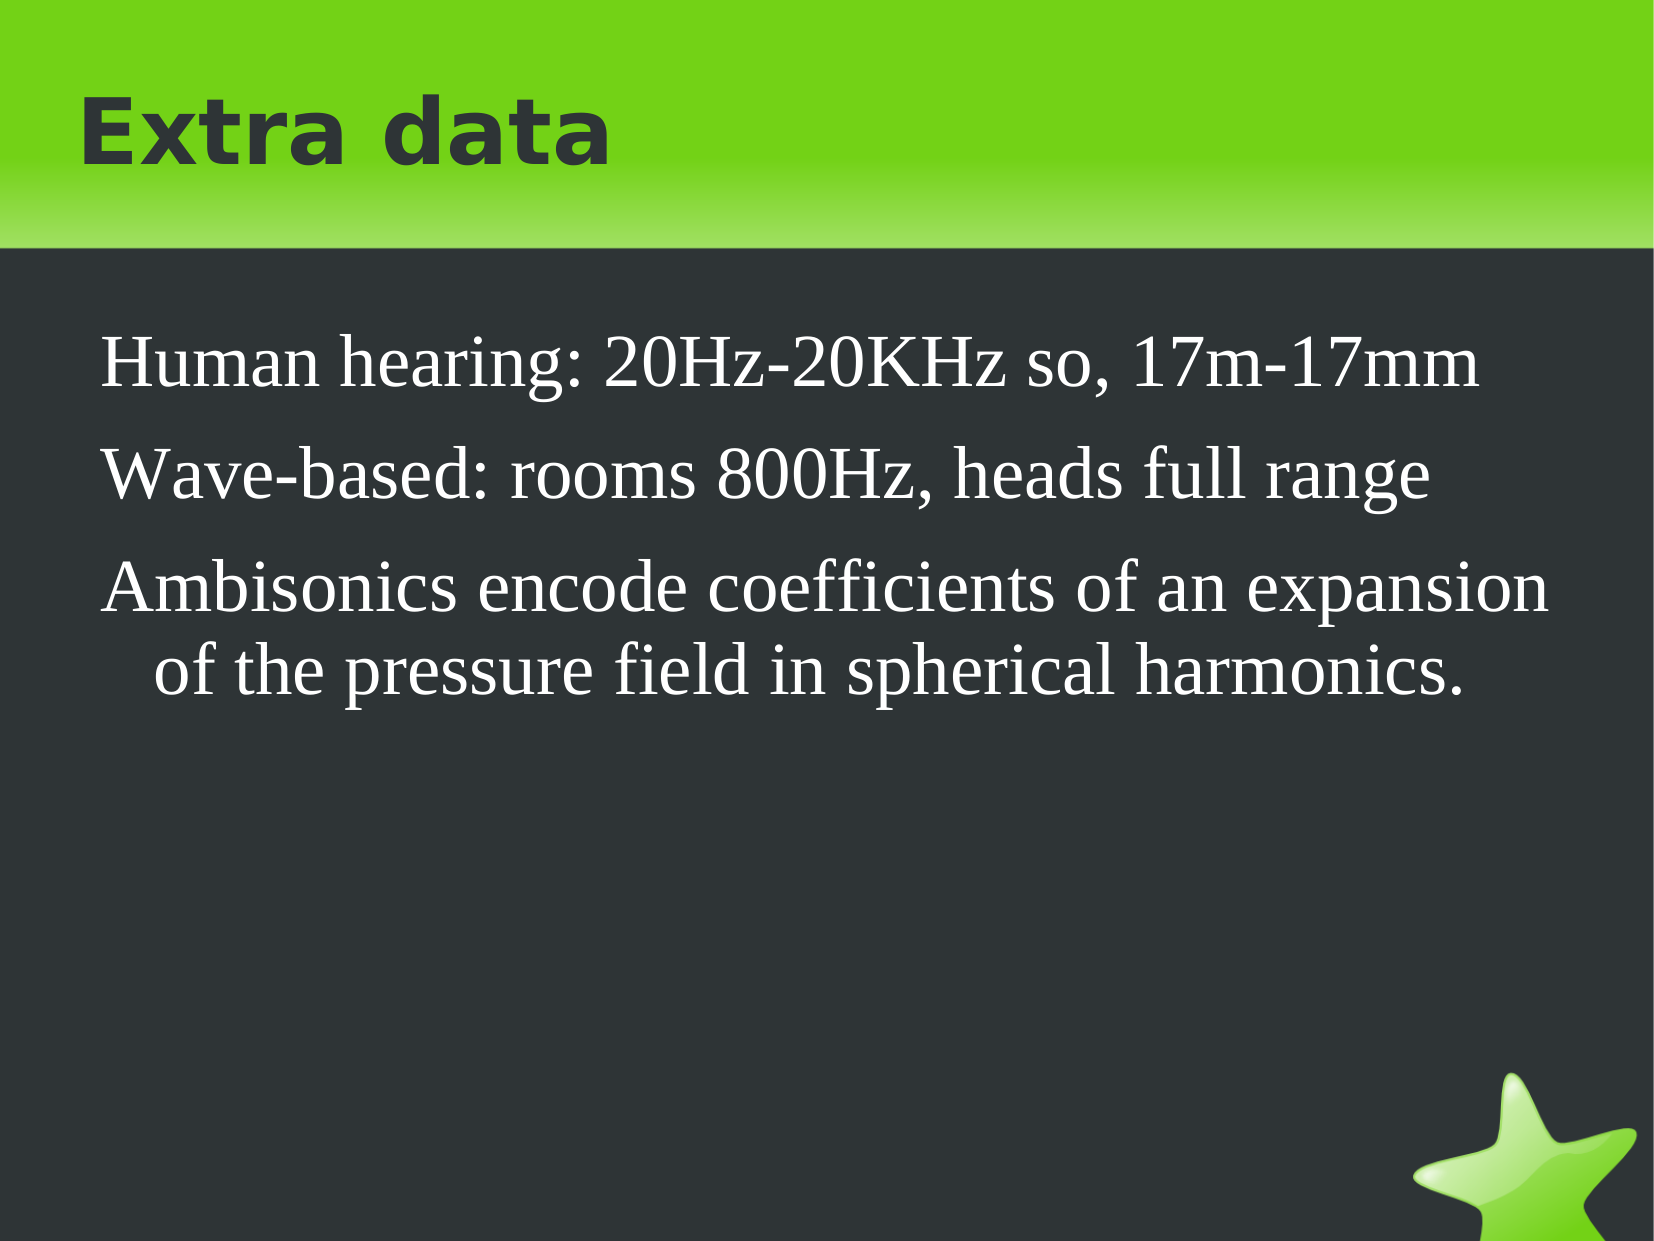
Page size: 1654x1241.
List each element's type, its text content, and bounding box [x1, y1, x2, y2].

list Human hearing: 20Hz-20KHz so, 17m-17mm Wave-based: rooms 800Hz, heads full range Ambisonics encode coefficients of an expansion of the pressure field in spherical harmonics. [82, 319, 1571, 1124]
picture [0, 0, 1654, 1241]
title Extra data [76, 36, 1565, 229]
